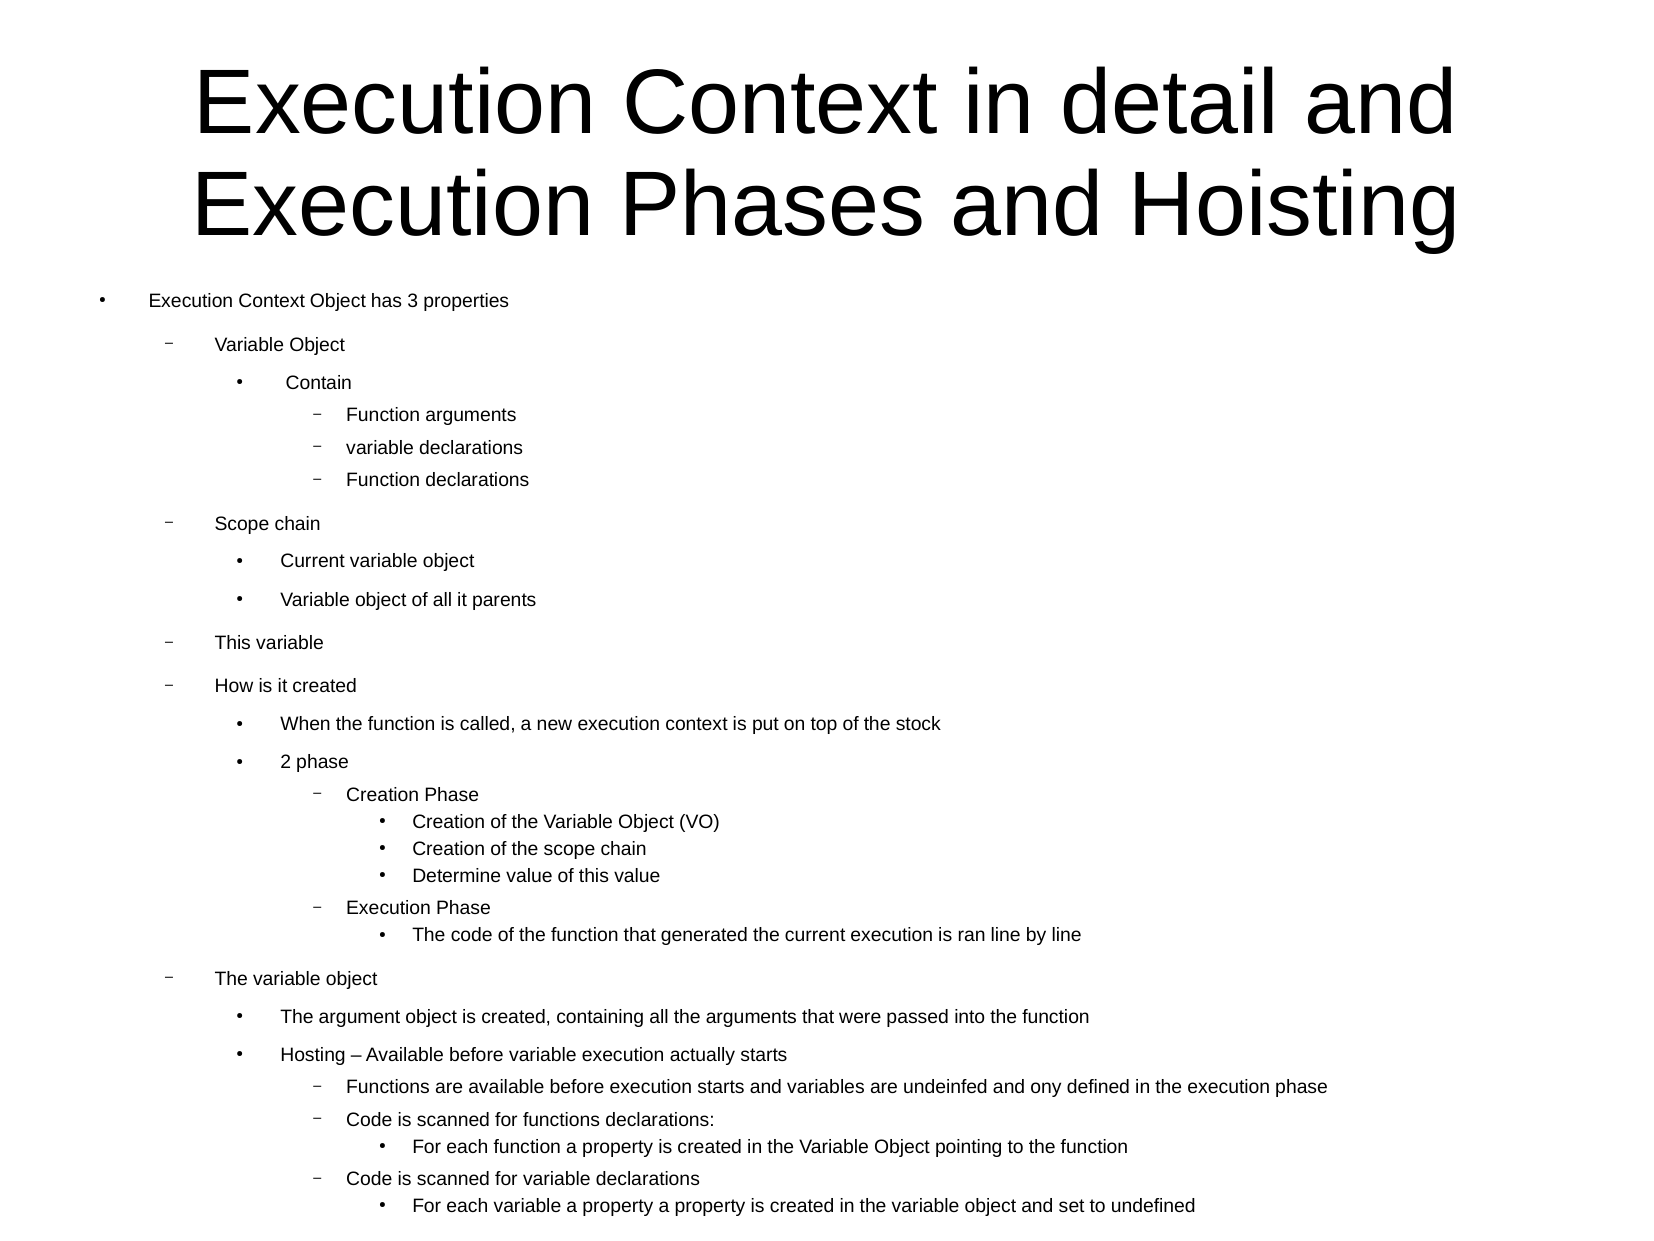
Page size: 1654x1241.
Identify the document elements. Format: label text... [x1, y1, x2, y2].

list Execution Context Object has 3 properties Variable Object Contain Function arguments variable declarations Function declarations Scope chain Current variable object Variable object of all it parents This variable How is it created When the function is called, a new execution context is put on top of the stock 2 phase Creation Phase Creation of the Variable Object (VO) Creation of the scope chain Determine value of this value Execution Phase The code of the function that generated the current execution is ran line by line The variable object The argument object is created, containing all the arguments that were passed into the function Hosting – Available before variable execution actually starts Functions are available before execution starts and variables are undeinfed and ony defined in the execution phase Code is scanned for functions declarations: For each function a property is created in the Variable Object pointing to the function Code is scanned for variable declarations For each variable a property a property is created in the variable object and set to undefined [82, 290, 1583, 1229]
title Execution Context in detail and Execution Phases and Hoisting [82, 49, 1571, 257]
